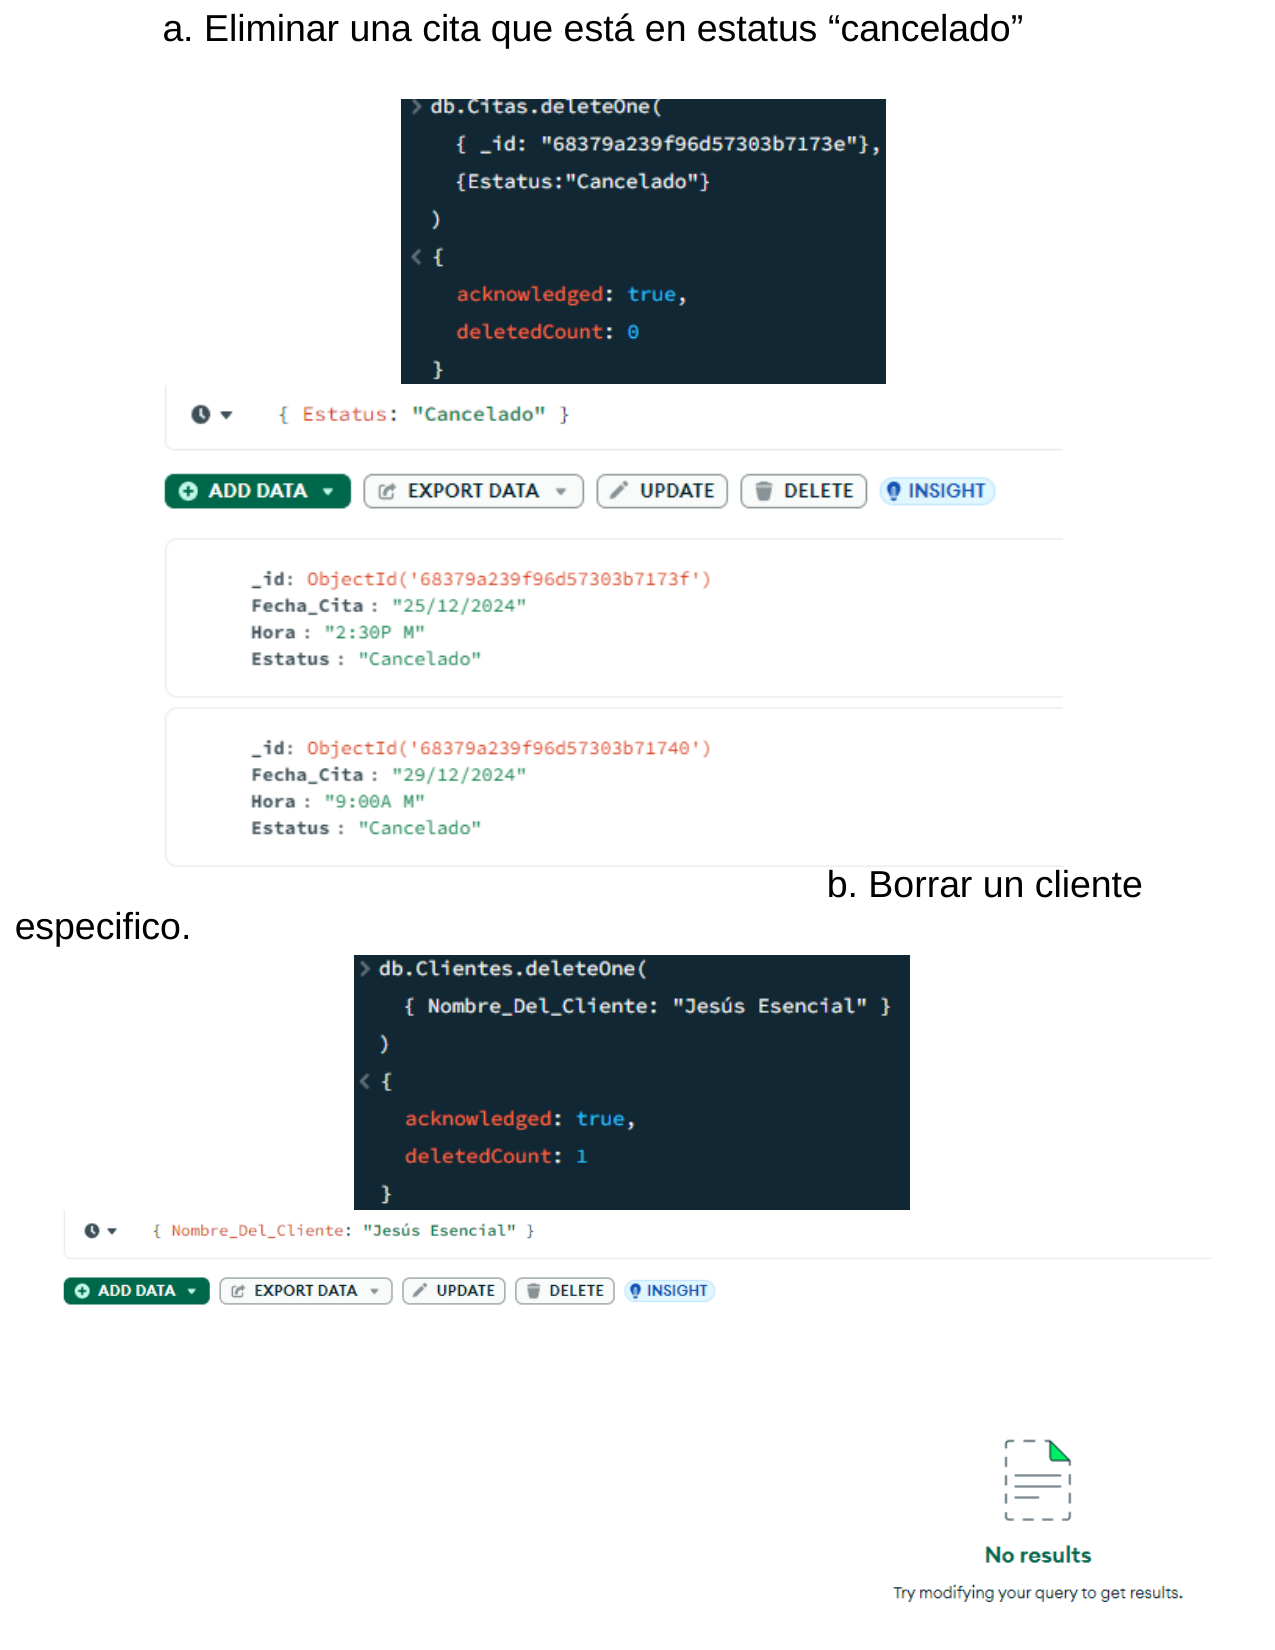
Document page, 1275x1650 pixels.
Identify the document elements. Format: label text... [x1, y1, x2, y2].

picture [162, 385, 1063, 856]
text_box b. Borrar un cliente especifico. [0, 856, 1275, 956]
picture [59, 955, 1211, 1634]
picture [401, 99, 886, 384]
text_box a. Eliminar una cita que está en estatus “cancelado” [0, 0, 1275, 60]
